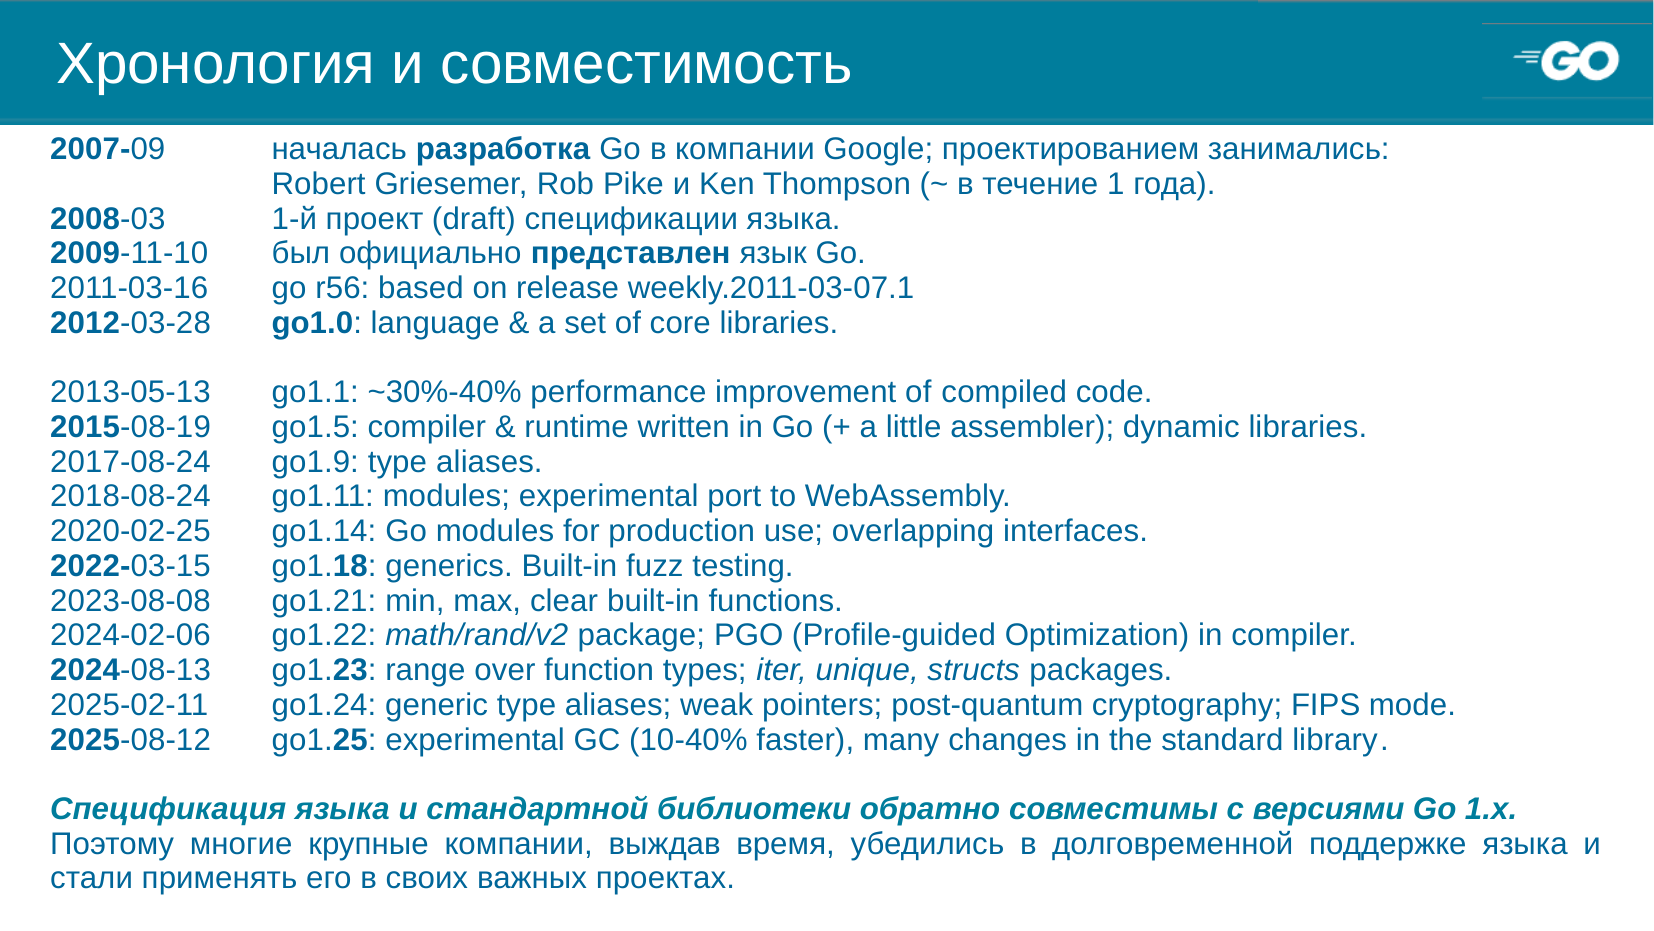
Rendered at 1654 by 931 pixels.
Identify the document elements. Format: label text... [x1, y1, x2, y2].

picture [1542, 41, 1619, 81]
text_box 2007-09 началась разработка Go в компании Google; проектированием занимались: Robert Griesemer, Rob Pike и Ken Thompson (~ в течение 1 года). 2008-03 1-й проект (draft) спецификации языка. 2009-11-10 был официально представлен язык Go. 2011-03-16 go r56: based on release weekly.2011-03-07.1 2012-03-28 go1.0: language & a set of core libraries. 2013-05-13 go1.1: ~30%-40% performance improvement of compiled code. 2015-08-19 go1.5: compiler & runtime written in Go (+ a little assembler); dynamic libraries. 2017-08-24 go1.9: type aliases. 2018-08-24 go1.11: modules; experimental port to WebAssembly. 2020-02-25 go1.14: Go modules for production use; overlapping interfaces. 2022-03-15 go1.18: generics. Built-in fuzz testing. 2023-08-08 go1.21: min, max, clear built-in functions. 2024-02-06 go1.22: math/rand/v2 package; PGO (Profile-guided Optimization) in compiler. 2024-08-13 go1.23: range over function types; iter, unique, structs packages. 2025-02-11 go1.24: generic type aliases; weak pointers; post-quantum cryptography; FIPS mode. 2025-08-12 go1.25: experimental GC (10-40% faster), many changes in the standard library. Спецификация языка и стандартной библиотеки обратно совместимы с версиями Go 1.x. Поэтому многие крупные компании, выждав время, убедились в долговременной поддержке языка и стали применять его в своих важных проектах. [35, 124, 1619, 917]
text_box Хронология и совместимость [41, 23, 1495, 104]
